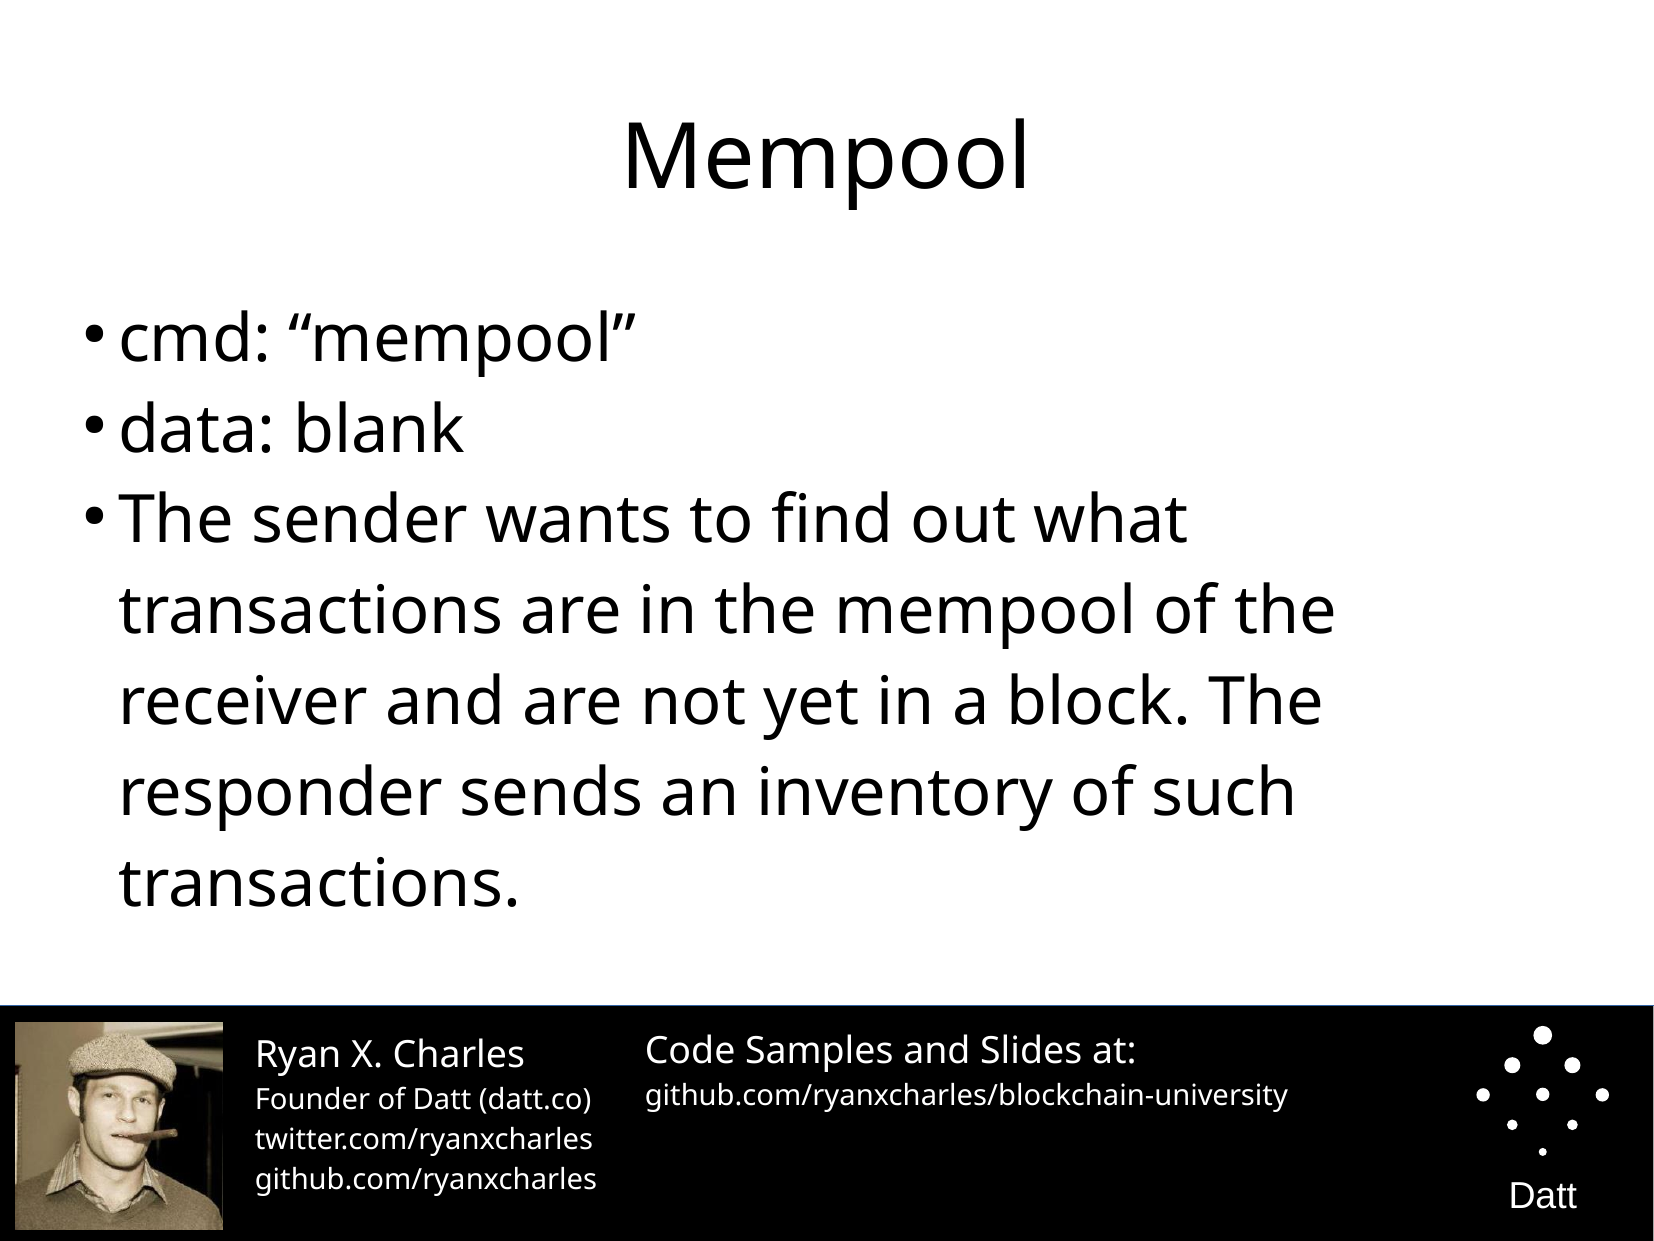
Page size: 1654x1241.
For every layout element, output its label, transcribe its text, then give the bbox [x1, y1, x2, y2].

text_box Code Samples and Slides at: github.com/ryanxcharles/blockchain-university [630, 1015, 1403, 1156]
picture [1475, 1023, 1611, 1159]
subtitle cmd: “mempool” data: blank The sender wants to find out what transactions are in the mempool of the receiver and are not yet in a block. The responder sends an inventory of such transactions. [82, 290, 1571, 1005]
title Mempool [82, 49, 1571, 257]
picture [15, 1022, 223, 1231]
text_box Ryan X. Charles Founder of Datt (datt.co) twitter.com/ryanxcharles github.com/ryanxcharles [240, 1020, 976, 1241]
text_box [0, 1005, 1654, 1241]
text_box Datt [1452, 1167, 1633, 1241]
